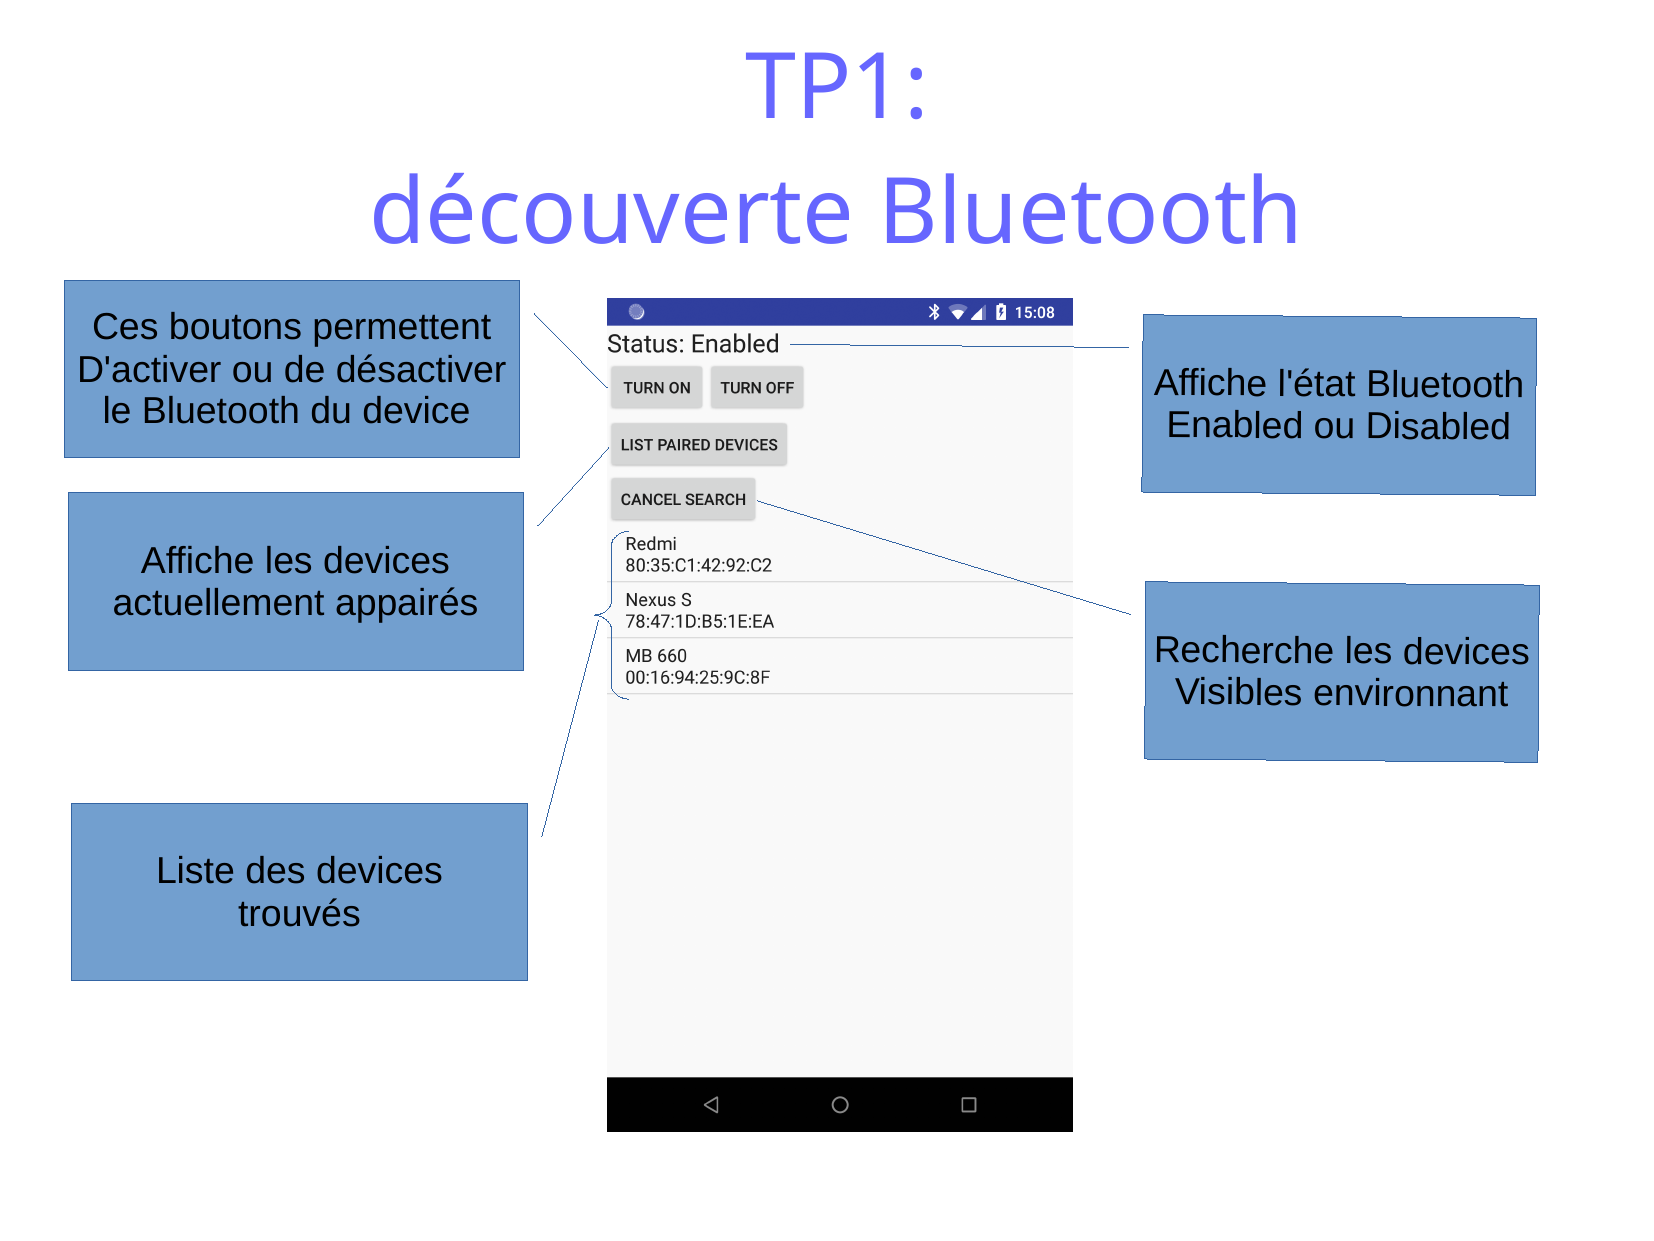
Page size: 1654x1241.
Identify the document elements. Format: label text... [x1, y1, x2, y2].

picture [607, 298, 1073, 1132]
text_box Affiche les devices actuellement appairés [68, 493, 523, 670]
text_box Recherche les devices Visibles environnant [1144, 581, 1540, 763]
title TP1: découverte Bluetooth [93, 22, 1582, 269]
text_box Liste des devices trouvés [72, 803, 527, 981]
text_box Affiche l'état Bluetooth Enabled ou Disabled [1141, 314, 1537, 496]
text_box Ces boutons permettent D'activer ou de désactiver le Bluetooth du device [64, 280, 519, 458]
